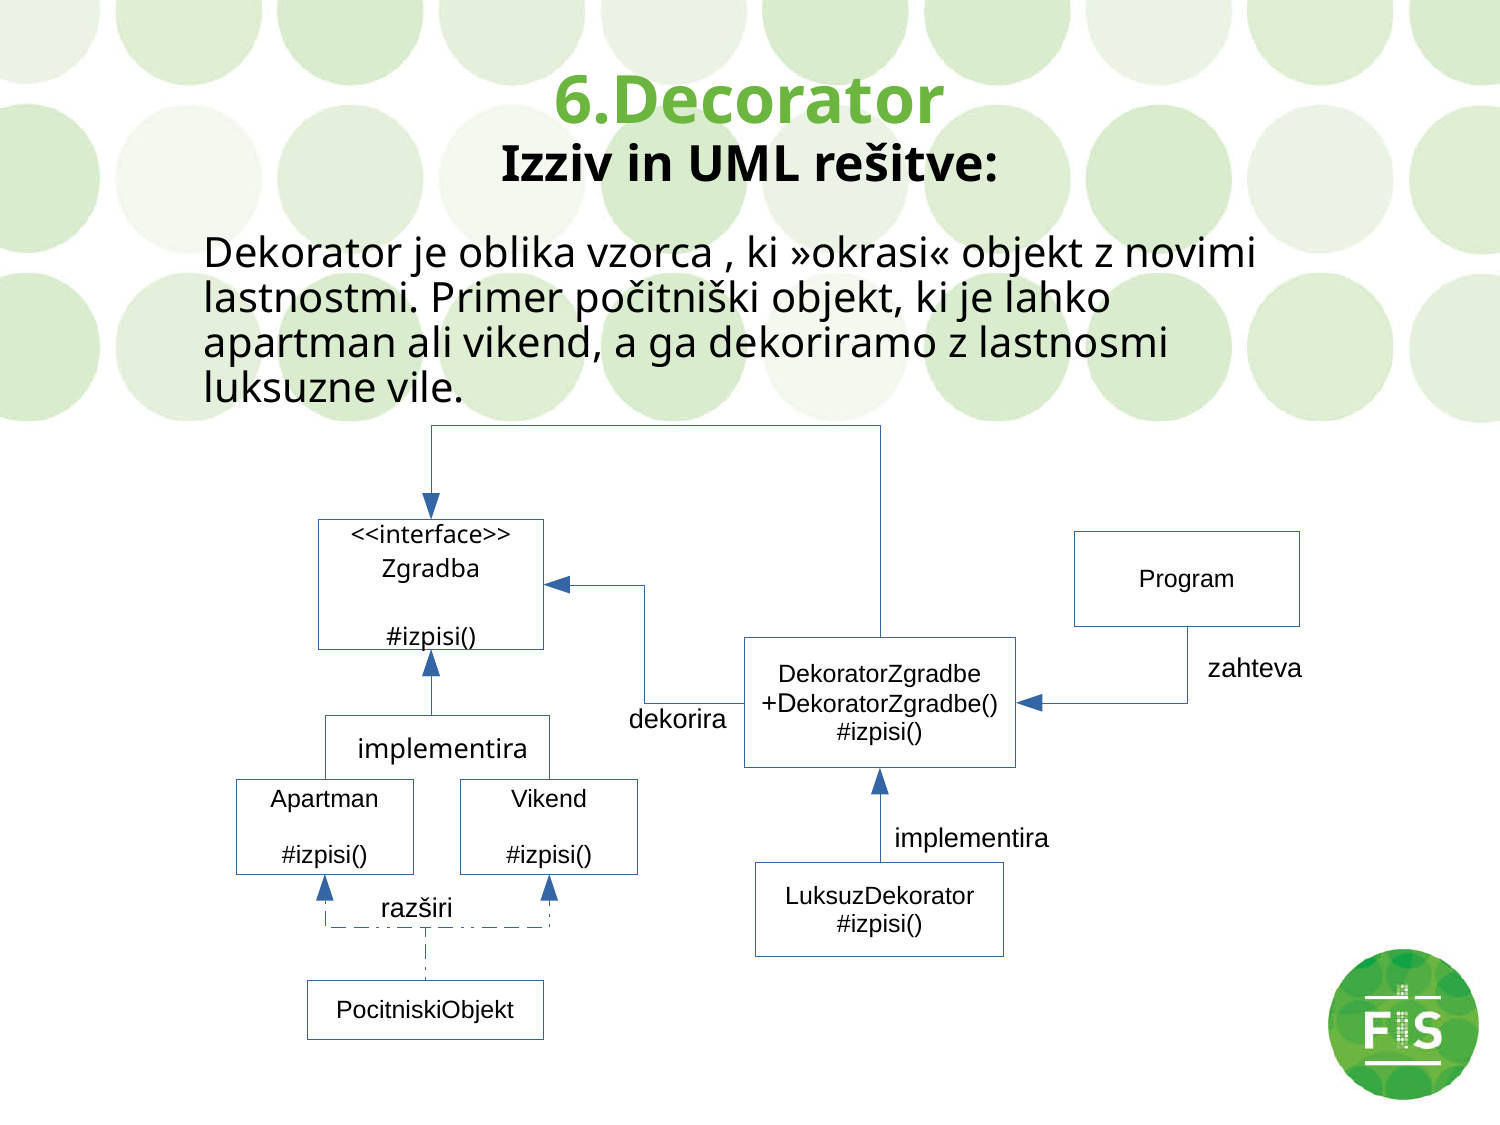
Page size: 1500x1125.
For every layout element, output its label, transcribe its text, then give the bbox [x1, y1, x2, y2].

text_box DekoratorZgradbe +DekoratorZgradbe() #izpisi() [744, 637, 1016, 768]
text_box Program [1074, 531, 1300, 627]
text_box razširi [366, 885, 473, 931]
text_box dekorira [614, 696, 780, 773]
text_box Apartman #izpisi() [236, 779, 414, 875]
text_box Vikend #izpisi() [460, 779, 638, 875]
text_box LuksuzDekorator #izpisi() [755, 862, 1004, 957]
text_box implementira [879, 815, 1069, 922]
text_box implementira [342, 722, 550, 829]
title 6.Decorator Izziv in UML rešitve: [75, 59, 1425, 233]
list Dekorator je oblika vzorca , ki »okrasi« objekt z novimi lastnostmi. Primer počitniški objekt, ki je lahko apartman ali vikend, a ga dekoriramo z lastnosmi luksuzne vile. [118, 224, 1323, 343]
text_box PocitniskiObjekt [307, 980, 544, 1040]
text_box zahteva [1192, 645, 1347, 721]
picture [0, 0, 1500, 1125]
text_box <<interface>> Zgradba #izpisi() [318, 519, 544, 650]
